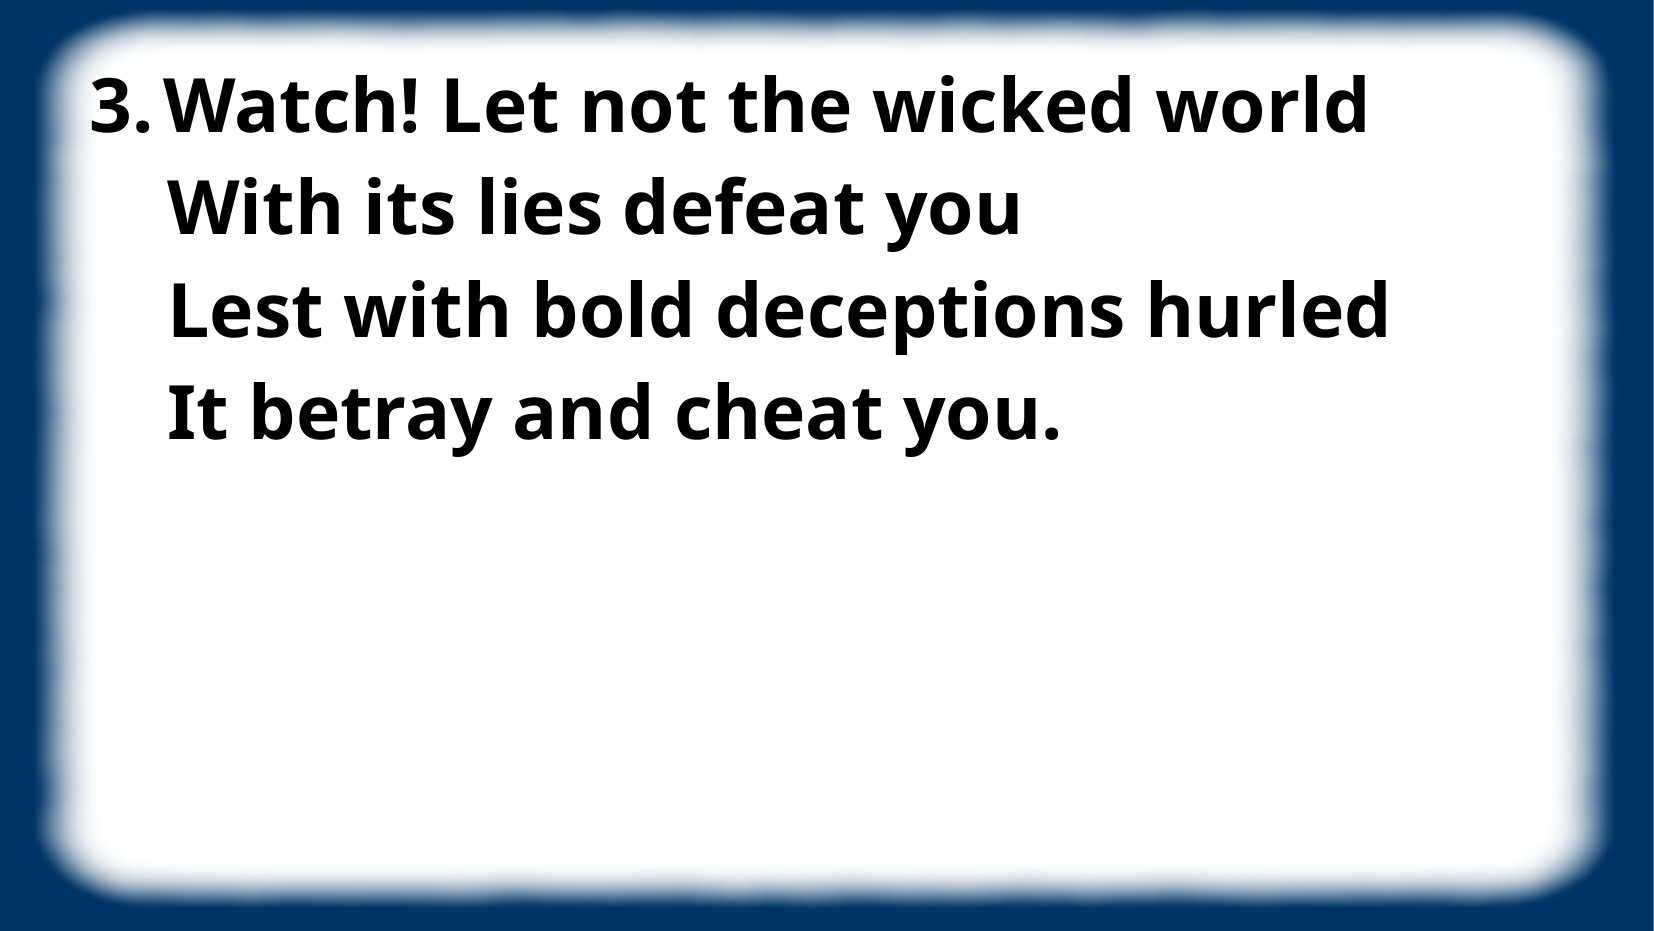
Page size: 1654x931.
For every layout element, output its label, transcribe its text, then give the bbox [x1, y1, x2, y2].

text_box 3. Watch! Let not the wicked world With its lies defeat you Lest with bold deceptions hurled It betray and cheat you. [75, 45, 1591, 460]
picture [0, 0, 1654, 931]
